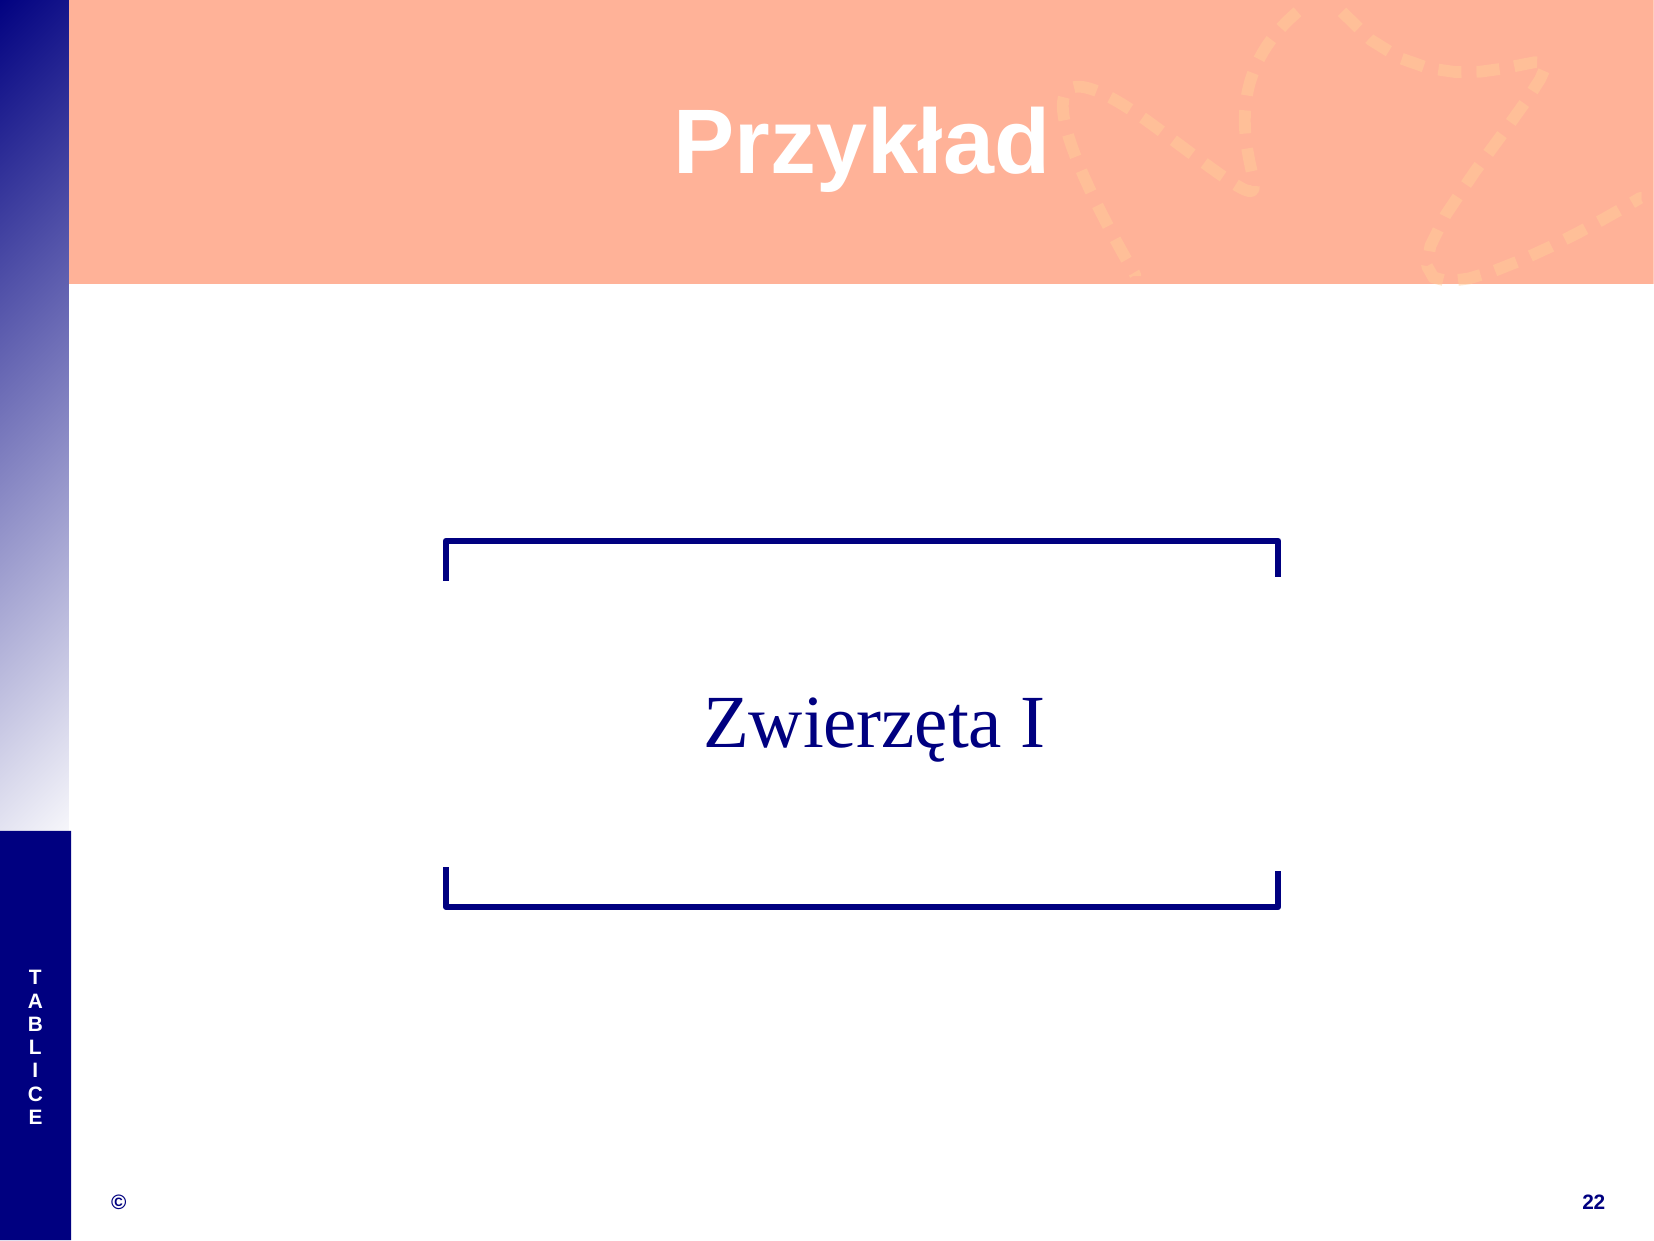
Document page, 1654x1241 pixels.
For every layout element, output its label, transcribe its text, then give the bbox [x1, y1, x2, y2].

title Przykład [70, 37, 1654, 246]
text_box Zwierzęta I [461, 513, 1263, 931]
text_box T A B L I C E [0, 830, 71, 1241]
